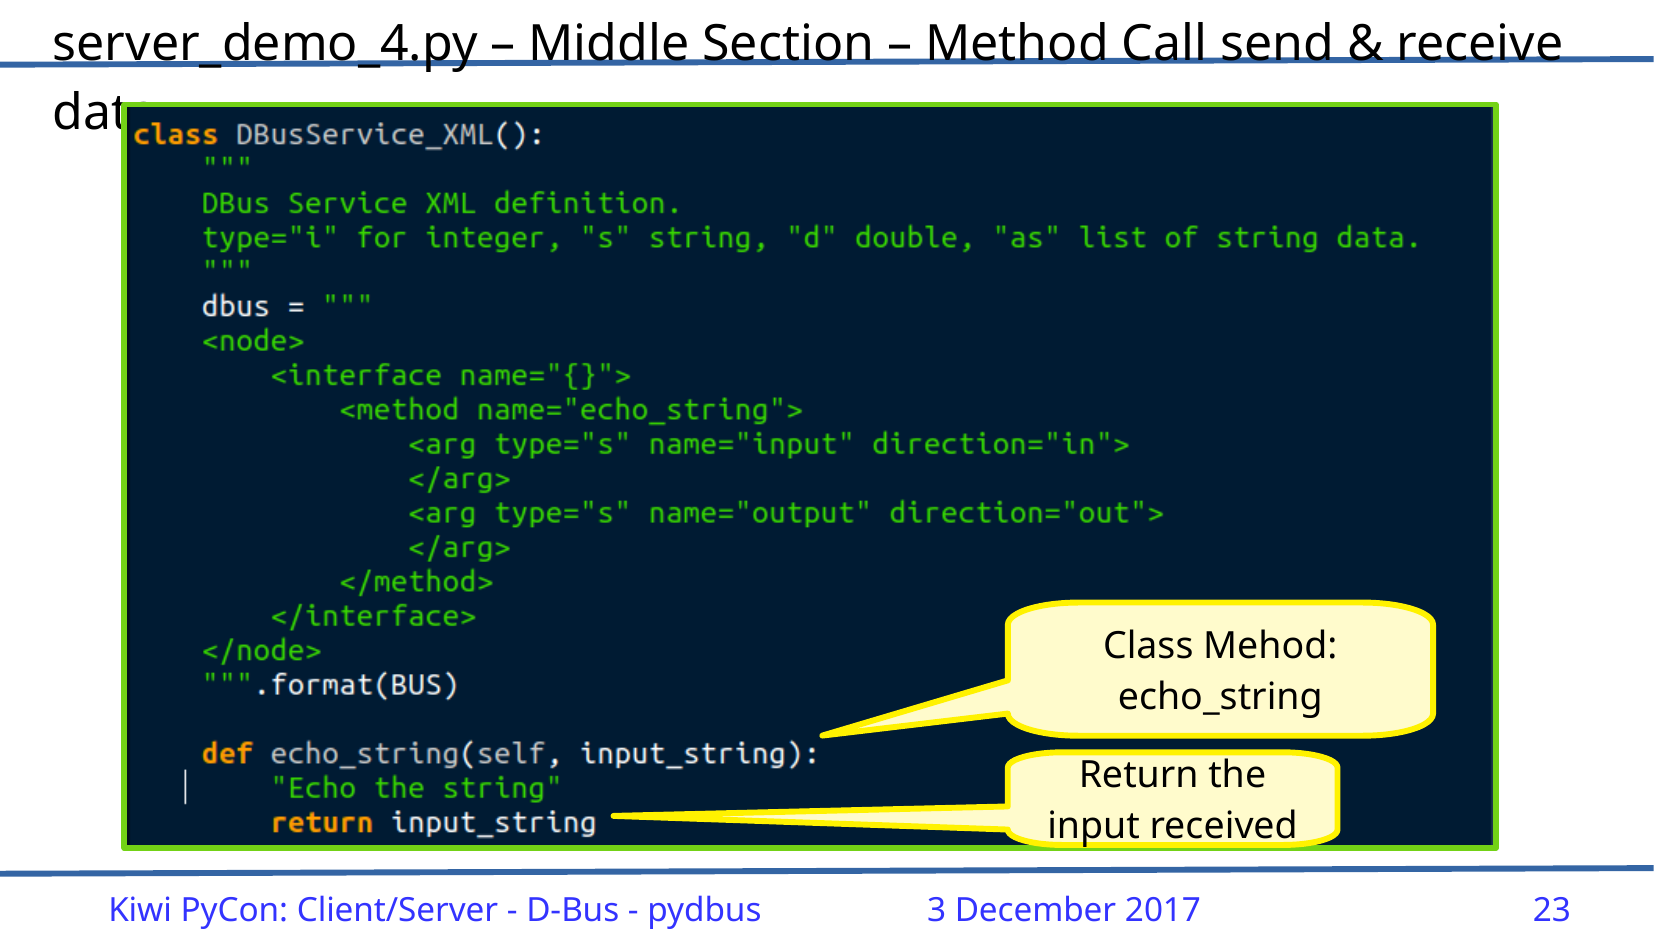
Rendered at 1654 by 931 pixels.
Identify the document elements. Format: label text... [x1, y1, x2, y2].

picture [127, 107, 1493, 845]
text_box Class Mehod: echo_string [822, 602, 1434, 736]
text_box Return the input received [613, 752, 1338, 845]
text_box server_demo_4.py – Middle Section – Method Call send & receive data [37, 0, 1615, 115]
